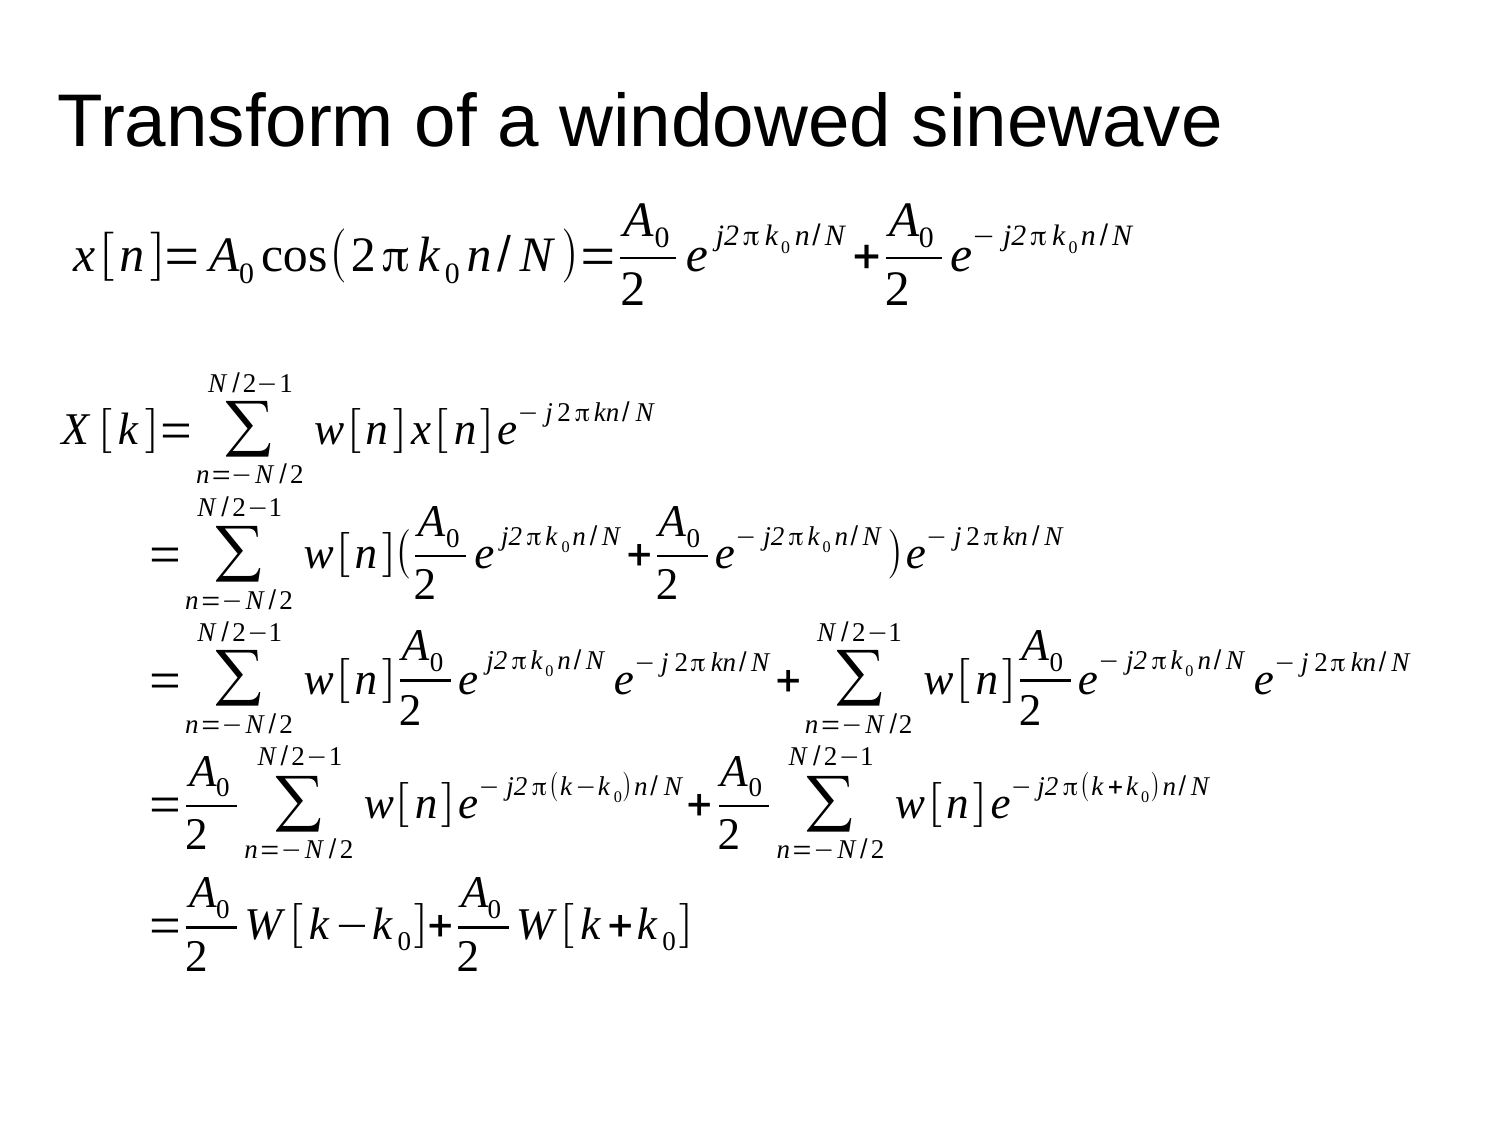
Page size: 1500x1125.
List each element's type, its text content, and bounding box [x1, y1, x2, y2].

chart [63, 191, 1143, 317]
chart [50, 367, 1420, 981]
title Transform of a windowed sinewave [57, 27, 1408, 215]
